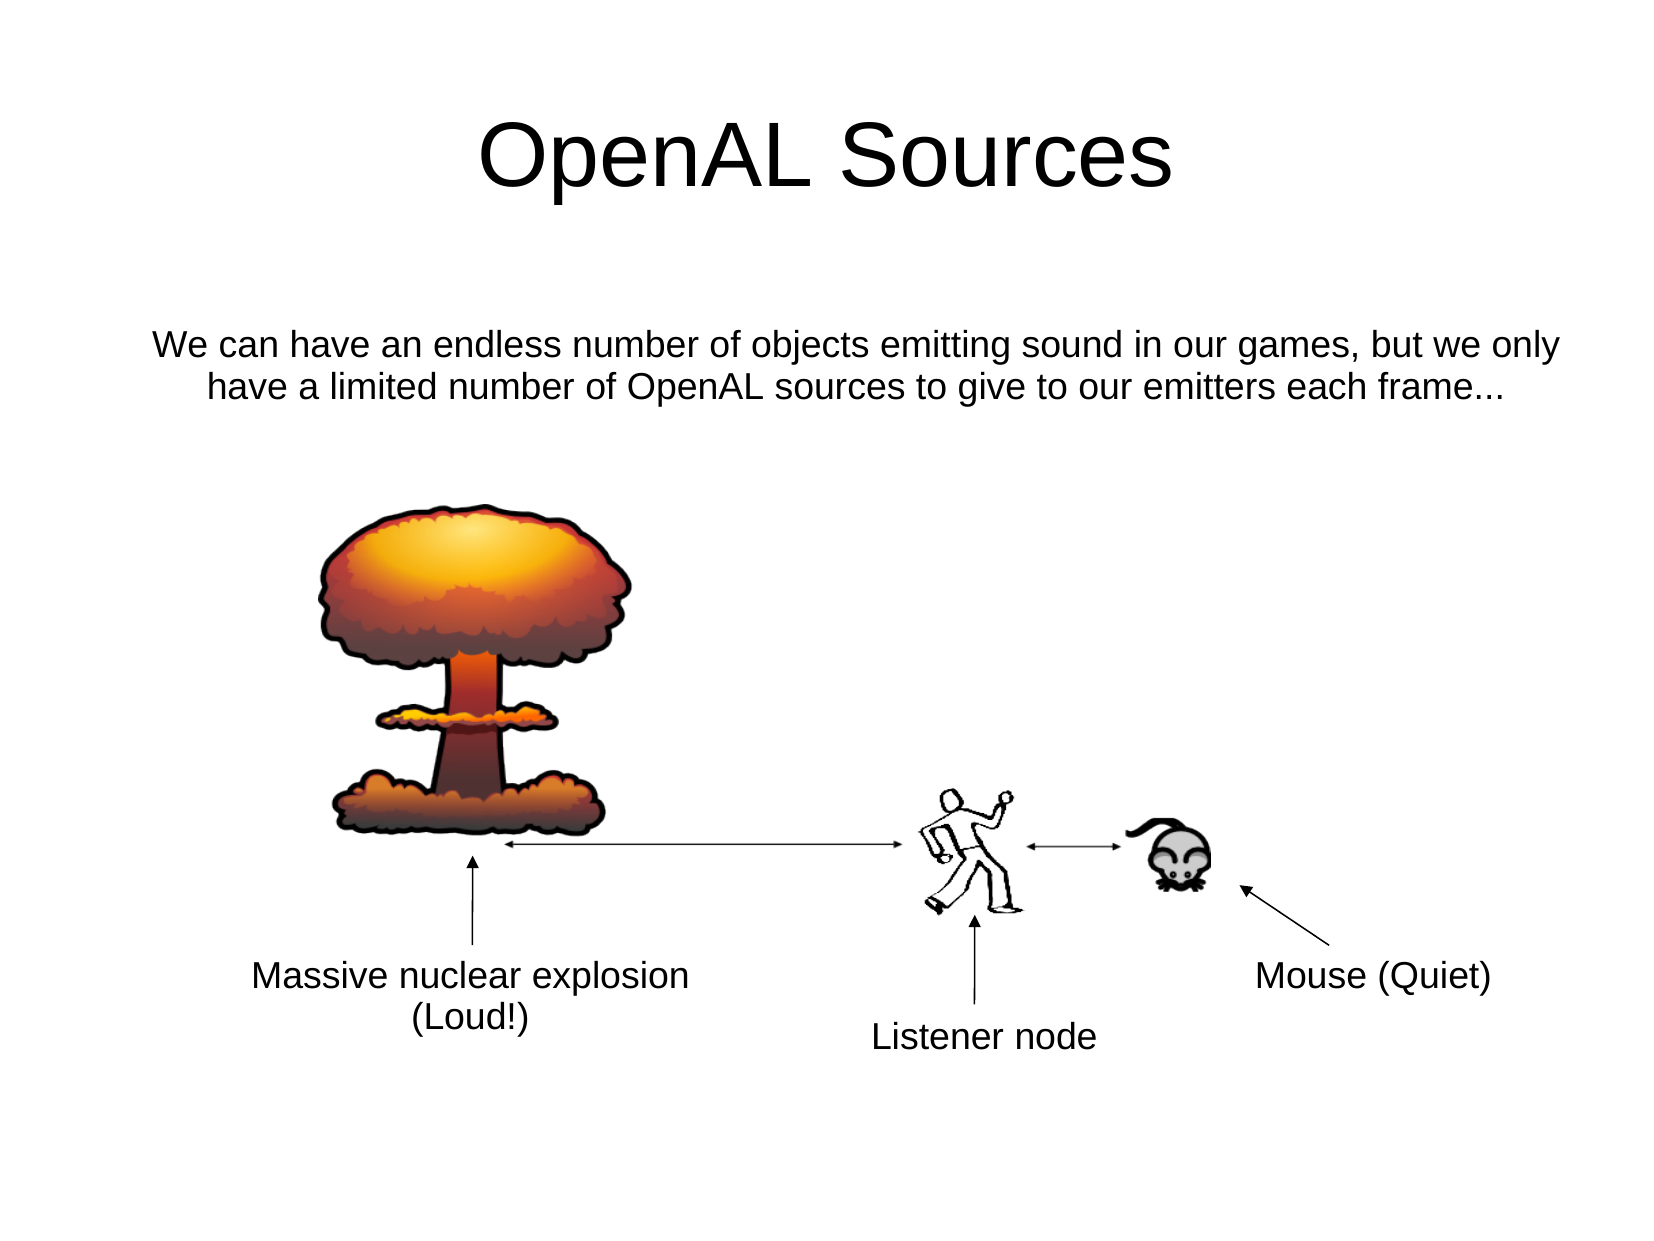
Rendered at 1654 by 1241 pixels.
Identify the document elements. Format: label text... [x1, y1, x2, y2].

text_box Massive nuclear explosion (Loud!) [236, 944, 705, 1044]
text_box We can have an endless number of objects emitting sound in our games, but we only have a limited number of OpenAL sources to give to our emitters each frame... [141, 248, 1571, 485]
text_box Mouse (Quiet) [1240, 944, 1508, 1002]
picture [318, 504, 1211, 916]
text_box Listener node [856, 1006, 1113, 1063]
title OpenAL Sources [82, 49, 1571, 257]
